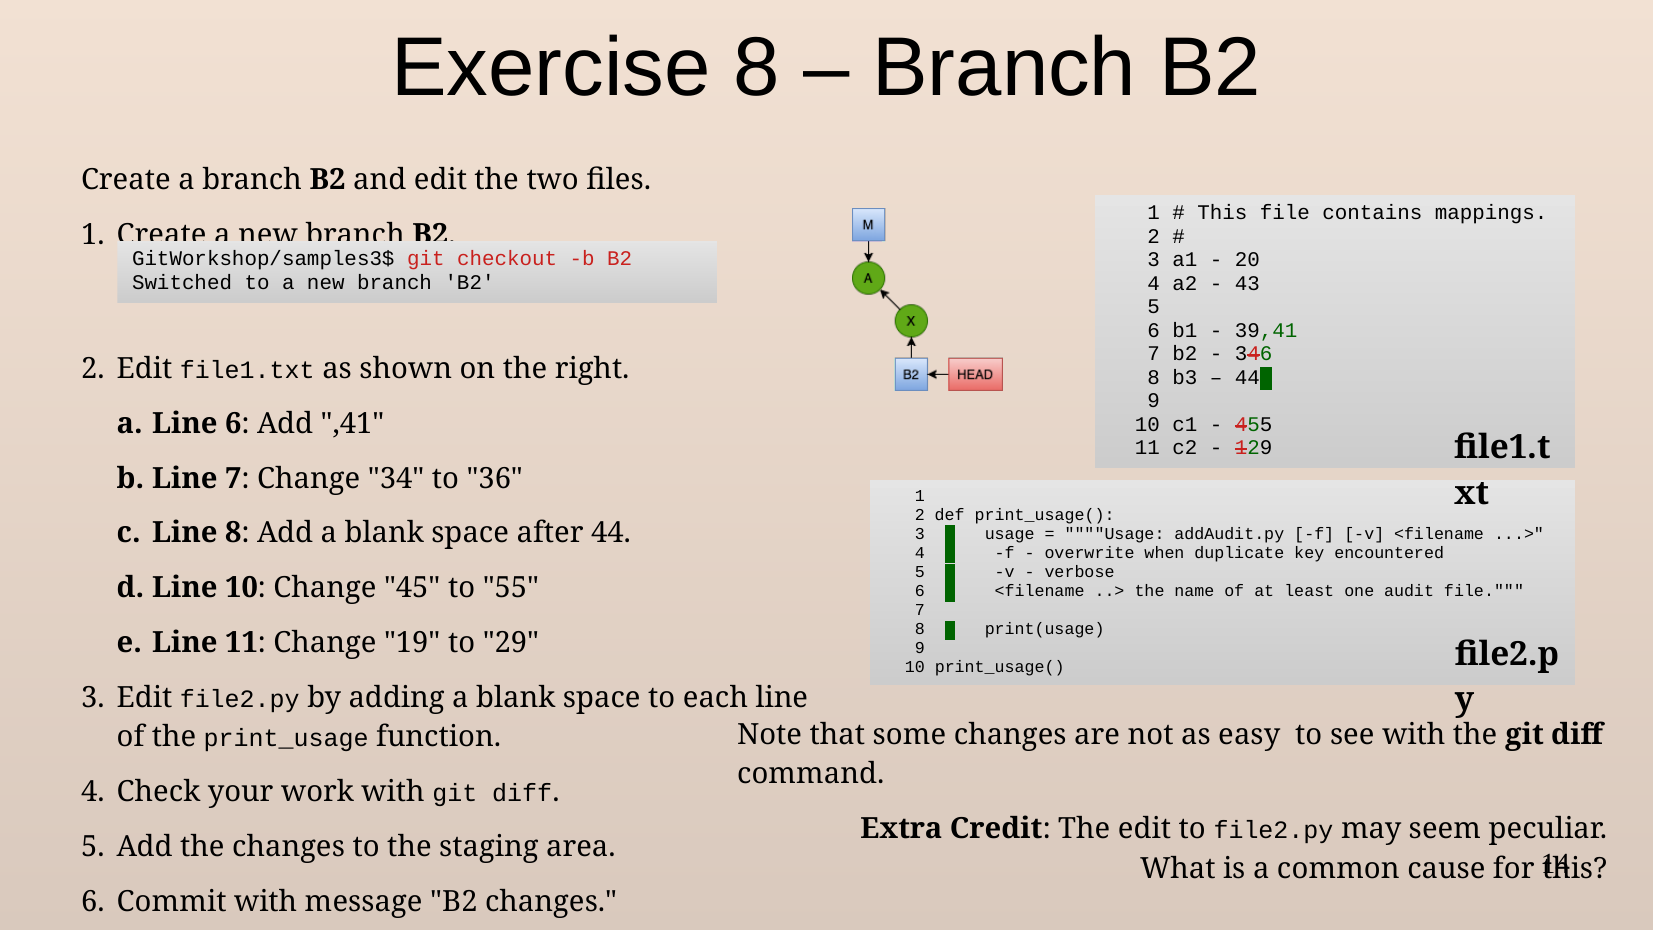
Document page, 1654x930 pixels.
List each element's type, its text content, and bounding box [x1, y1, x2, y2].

text_box GitWorkshop/samples3$ git checkout -b B2 Switched to a new branch 'B2' [117, 240, 718, 303]
text_box 1 # This file contains mappings. 2 # 3 a1 - 20 4 a2 - 43 5 6 b1 - 39,41 7 b2 - 346 8 b3 – 44 9 10 c1 - 455 11 c2 - 129 [1095, 194, 1576, 469]
text_box file2.py [1440, 622, 1576, 676]
title Exercise 8 – Branch B2 [82, 1, 1571, 133]
picture [852, 208, 1003, 391]
text_box 1 2 def print_usage(): 3 usage = """"Usage: addAudit.py [-f] [-v] <filename ...>" 4 -f - overwrite when duplicate key encountered 5 -v - verbose 6 <filename ..> the name of at least one audit file.""" 7 8 print(usage) 9 10 print_usage() [870, 479, 1576, 685]
text_box file1.txt [1439, 416, 1575, 469]
text_box Note that some changes are not as easy to see with the git diff command. Extra Credit: The edit to file2.py may seem peculiar. What is a common cause for this? [722, 705, 1623, 853]
text_box Create a branch B2 and edit the two files. Create a new branch B2. Edit file1.txt as shown on the right. Line 6: Add ",41" Line 7: Change "34" to "36" Line 8: Add a blank space after 44. Line 10: Change "45" to "55" Line 11: Change "19" to "29" Edit file2.py by adding a blank space to each line of the print_usage function. Check your work with git diff. Add the changes to the staging area. Commit with message "B2 changes." This creates a new commit X referenced by branch B2 as shown in the figure above. [66, 150, 856, 907]
